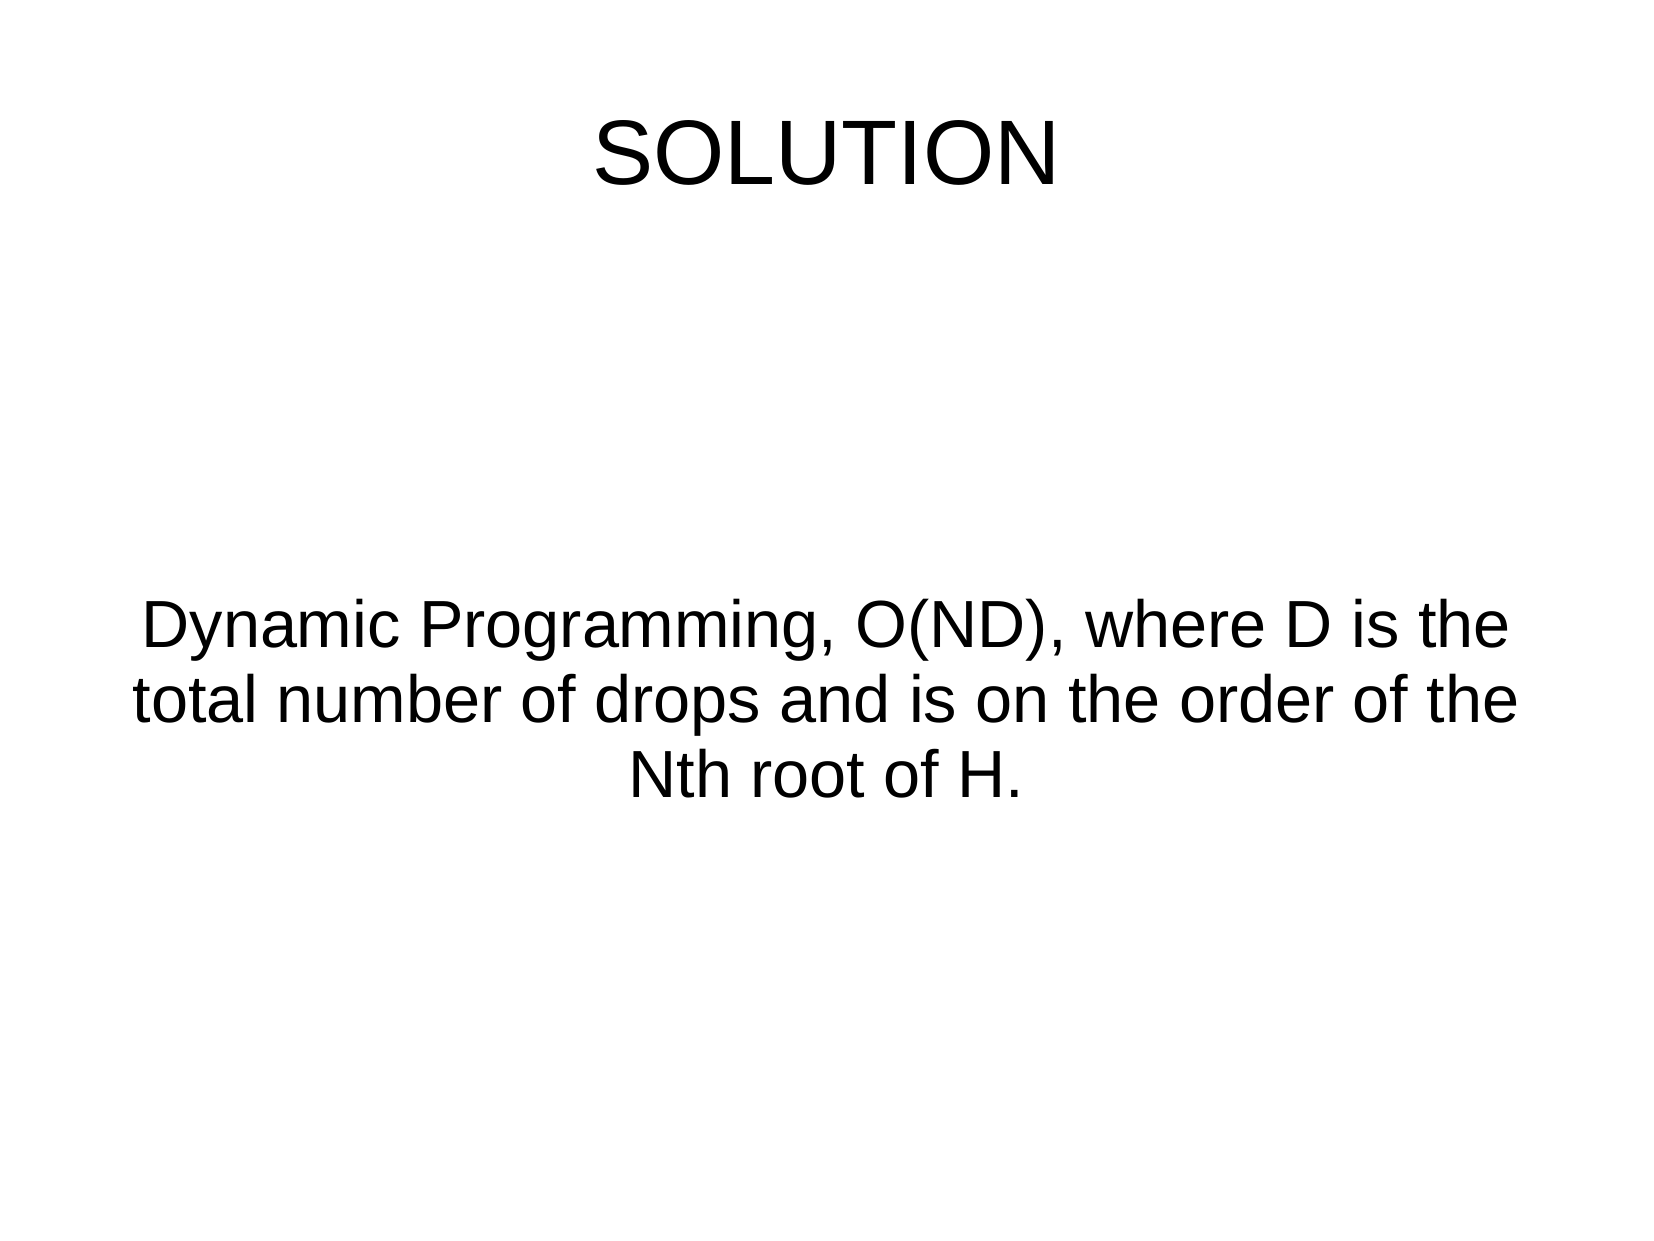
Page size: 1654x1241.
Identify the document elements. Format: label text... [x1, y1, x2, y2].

title SOLUTION [82, 56, 1571, 250]
subtitle Dynamic Programming, O(ND), where D is the total number of drops and is on the order of the Nth root of H. [82, 297, 1571, 1102]
